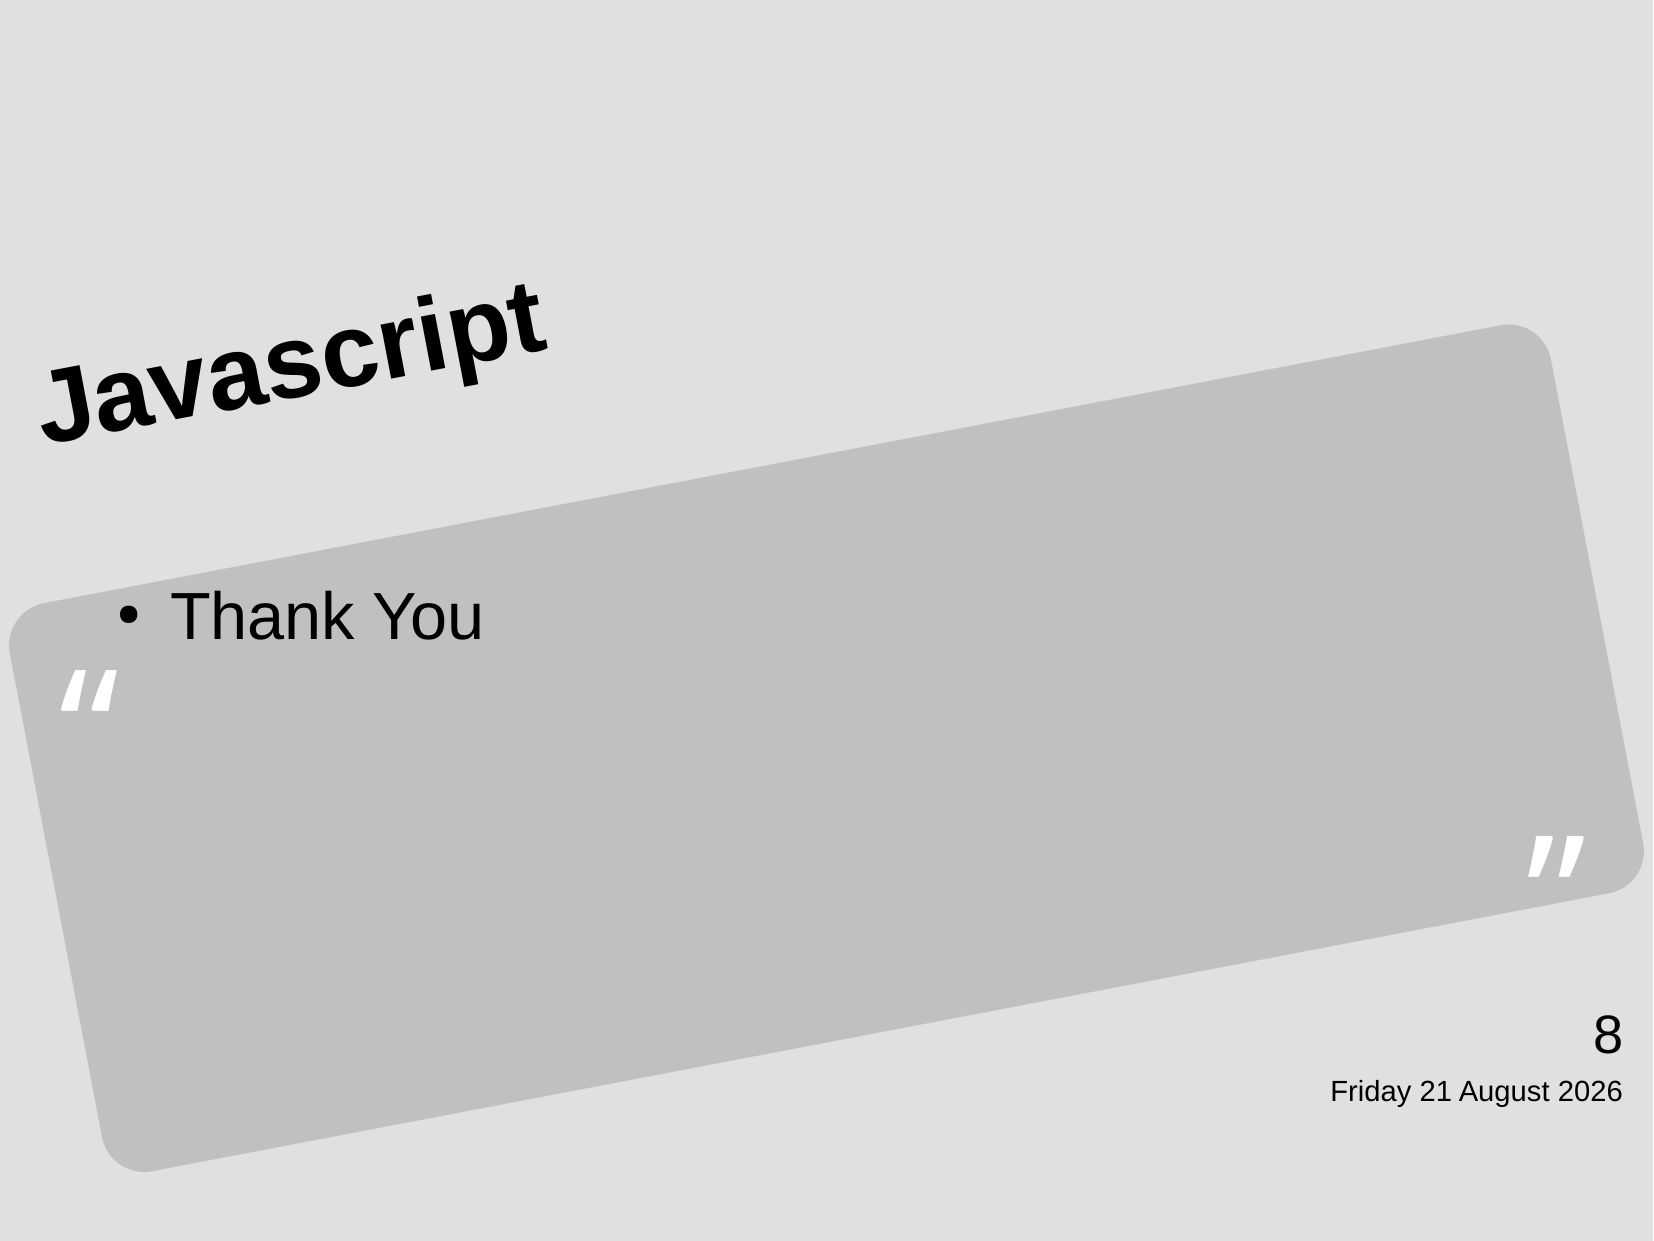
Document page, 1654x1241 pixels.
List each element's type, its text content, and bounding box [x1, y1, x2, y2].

title Javascript [16, 29, 1518, 512]
list Thank You [99, 579, 1554, 1052]
